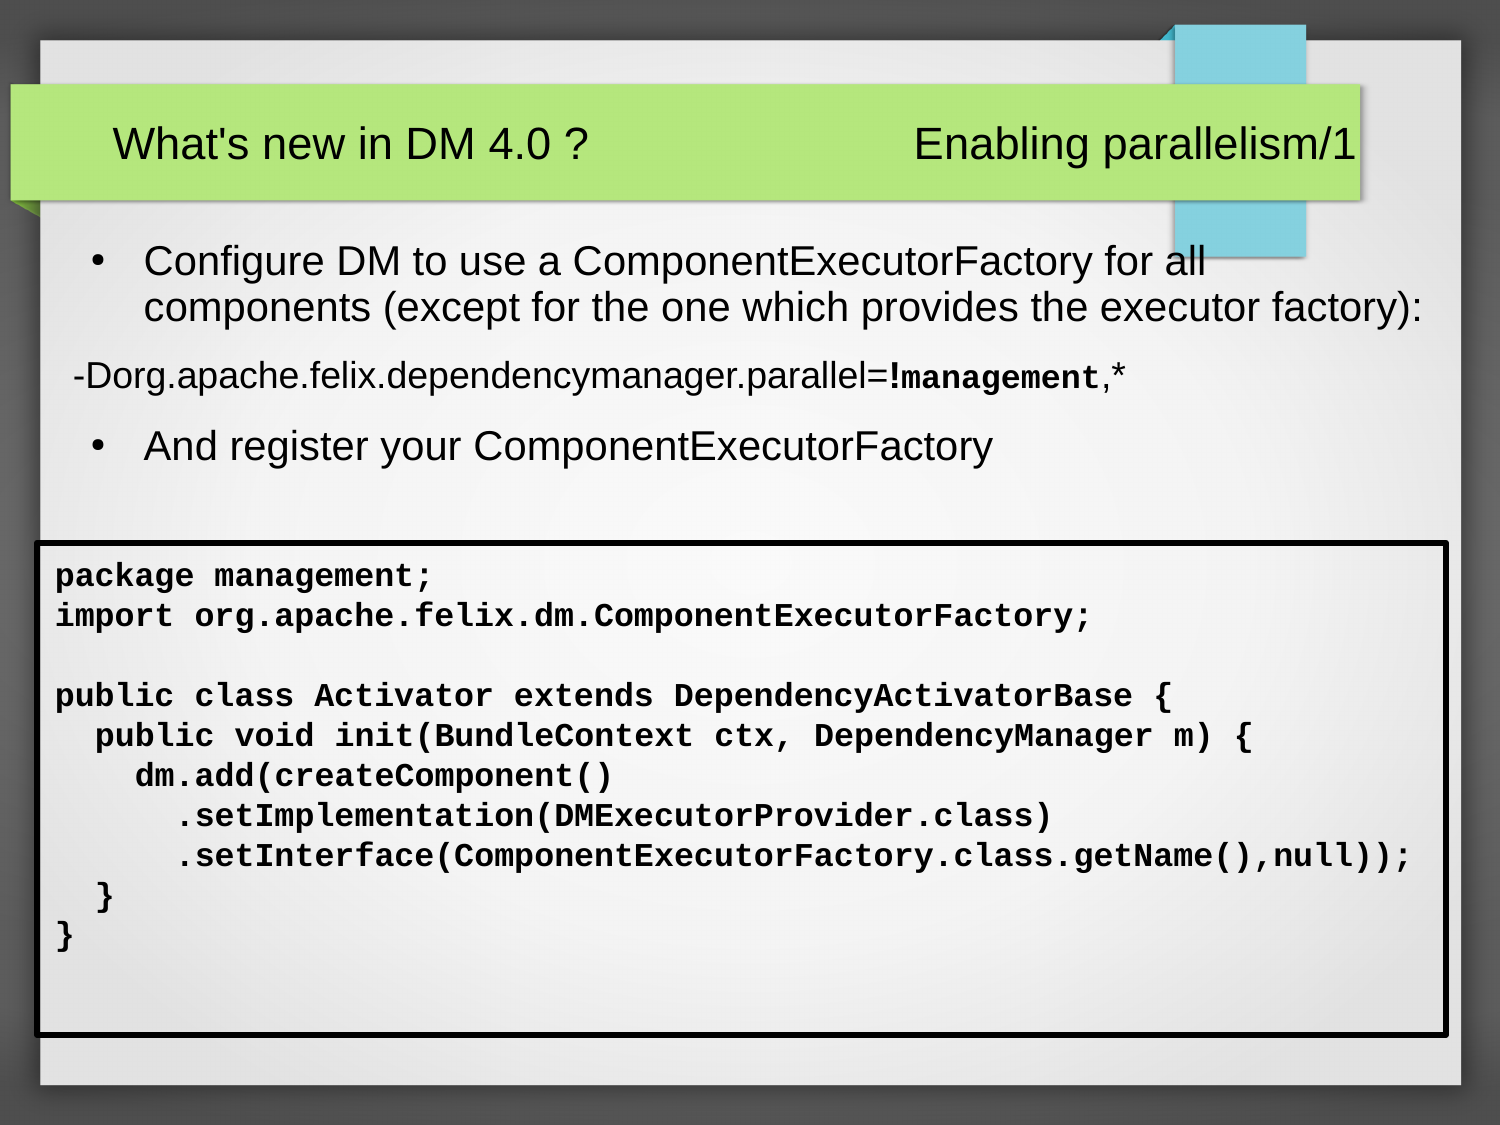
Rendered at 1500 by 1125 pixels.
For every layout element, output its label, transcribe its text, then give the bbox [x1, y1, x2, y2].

title What's new in DM 4.0 ? Enabling parallelism/1 [112, 57, 1388, 230]
text_box package management; import org.apache.felix.dm.ComponentExecutorFactory; public class Activator extends DependencyActivatorBase { public void init(BundleContext ctx, DependencyManager m) { dm.add(createComponent() .setImplementation(DMExecutorProvider.class) .setInterface(ComponentExecutorFactory.class.getName(),null)); } } [37, 542, 1447, 1035]
picture [0, 0, 1500, 1125]
list Configure DM to use a ComponentExecutorFactory for all components (except for the one which provides the executor factory): -Dorg.apache.felix.dependencymanager.parallel=!management,* And register your ComponentExecutorFactory [72, 237, 1433, 540]
